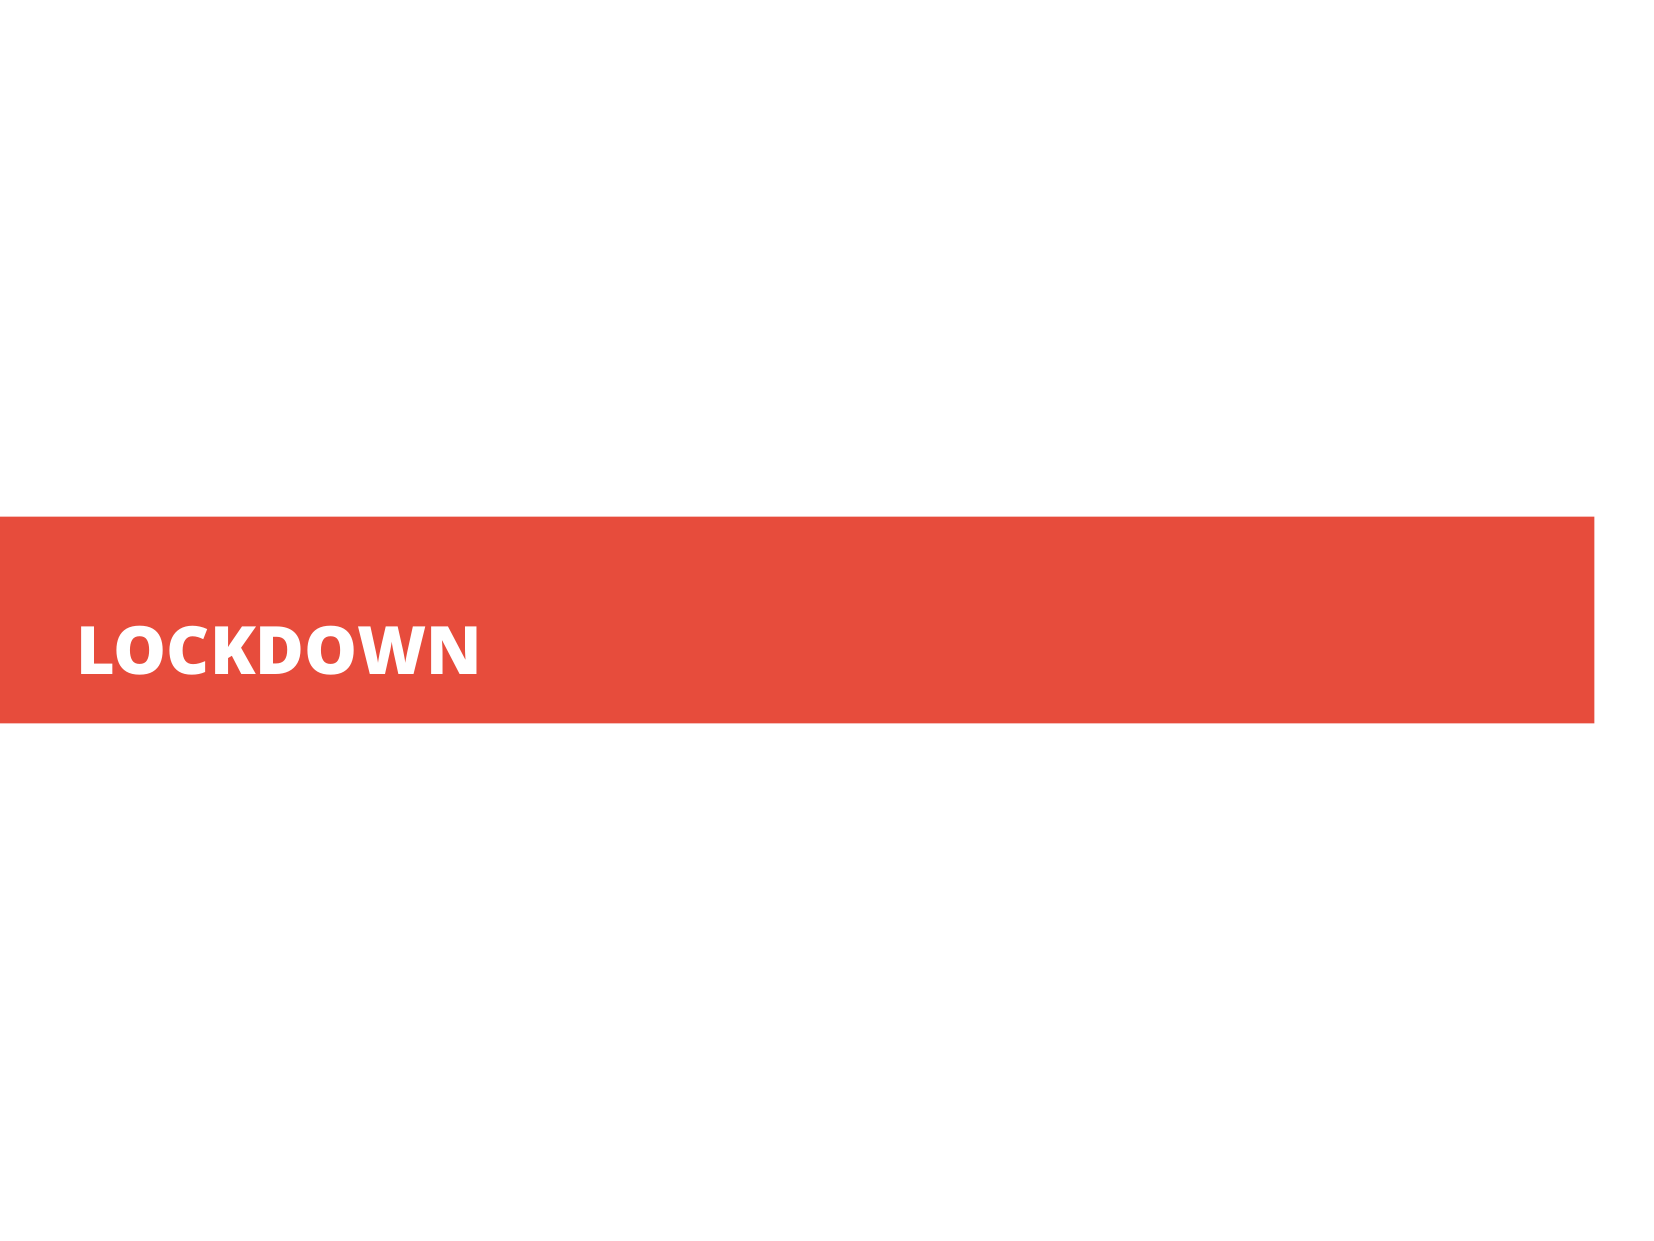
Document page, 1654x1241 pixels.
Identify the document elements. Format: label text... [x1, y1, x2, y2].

title LOCKDOWN [59, 546, 1595, 694]
